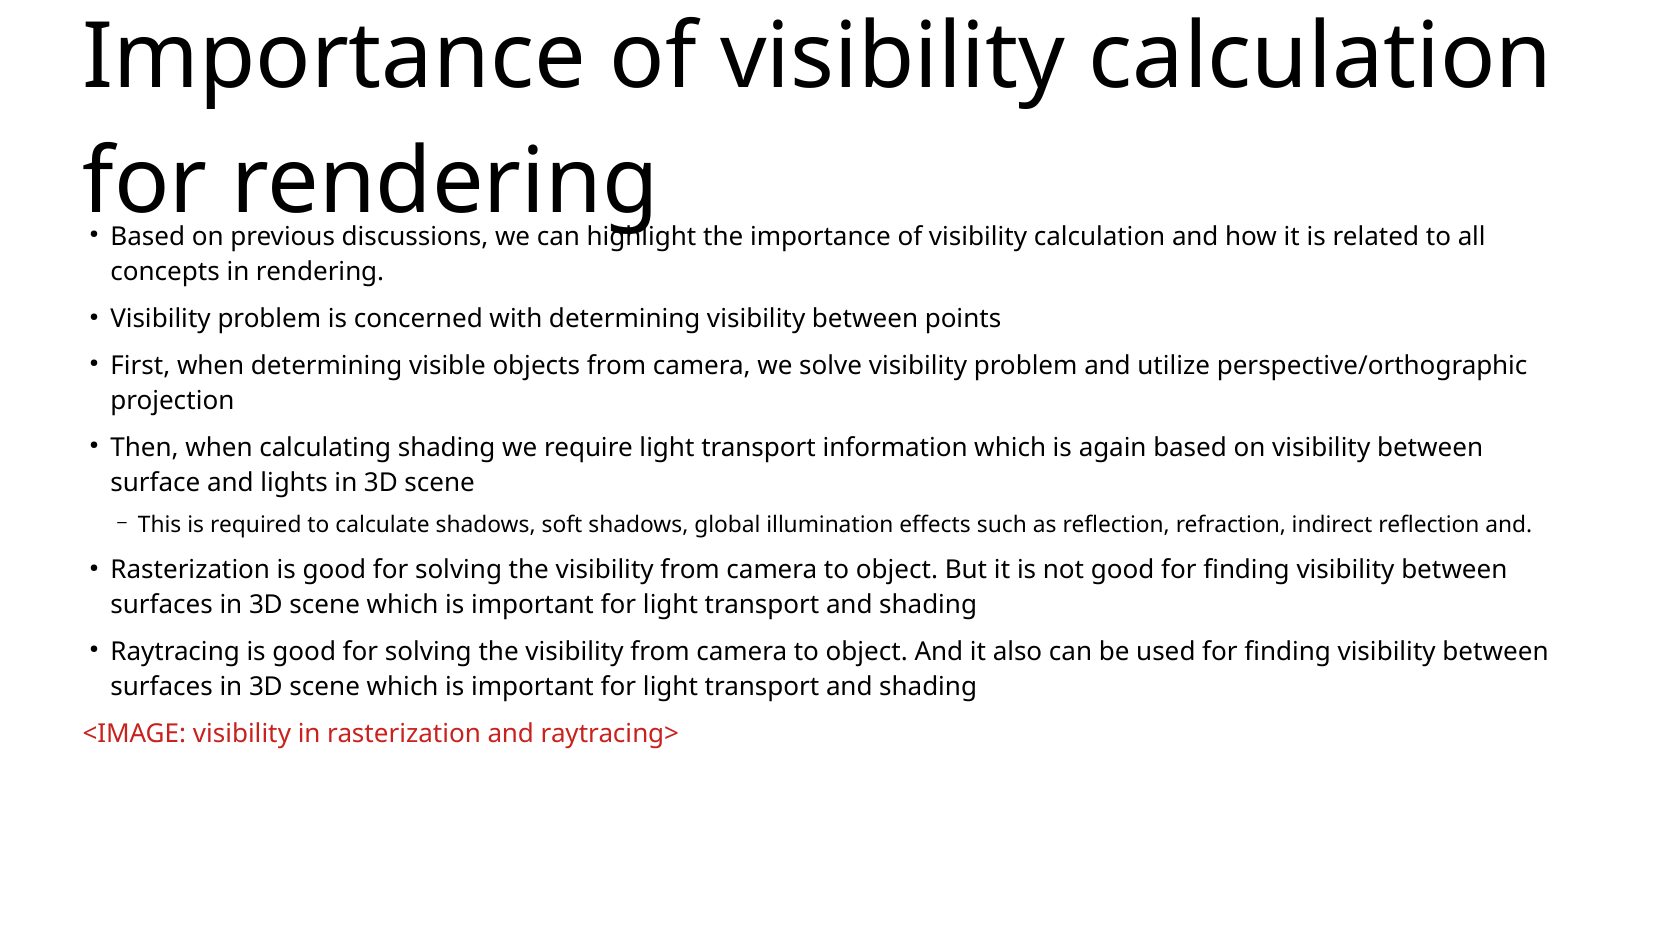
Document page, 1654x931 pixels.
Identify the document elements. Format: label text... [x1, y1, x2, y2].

title Importance of visibility calculation for rendering [82, 0, 1571, 217]
list Based on previous discussions, we can highlight the importance of visibility calculation and how it is related to all concepts in rendering. Visibility problem is concerned with determining visibility between points First, when determining visible objects from camera, we solve visibility problem and utilize perspective/orthographic projection Then, when calculating shading we require light transport information which is again based on visibility between surface and lights in 3D scene This is required to calculate shadows, soft shadows, global illumination effects such as reflection, refraction, indirect reflection and. Rasterization is good for solving the visibility from camera to object. But it is not good for finding visibility between surfaces in 3D scene which is important for light transport and shading Raytracing is good for solving the visibility from camera to object. And it also can be used for finding visibility between surfaces in 3D scene which is important for light transport and shading <IMAGE: visibility in rasterization and raytracing> [82, 217, 1571, 758]
